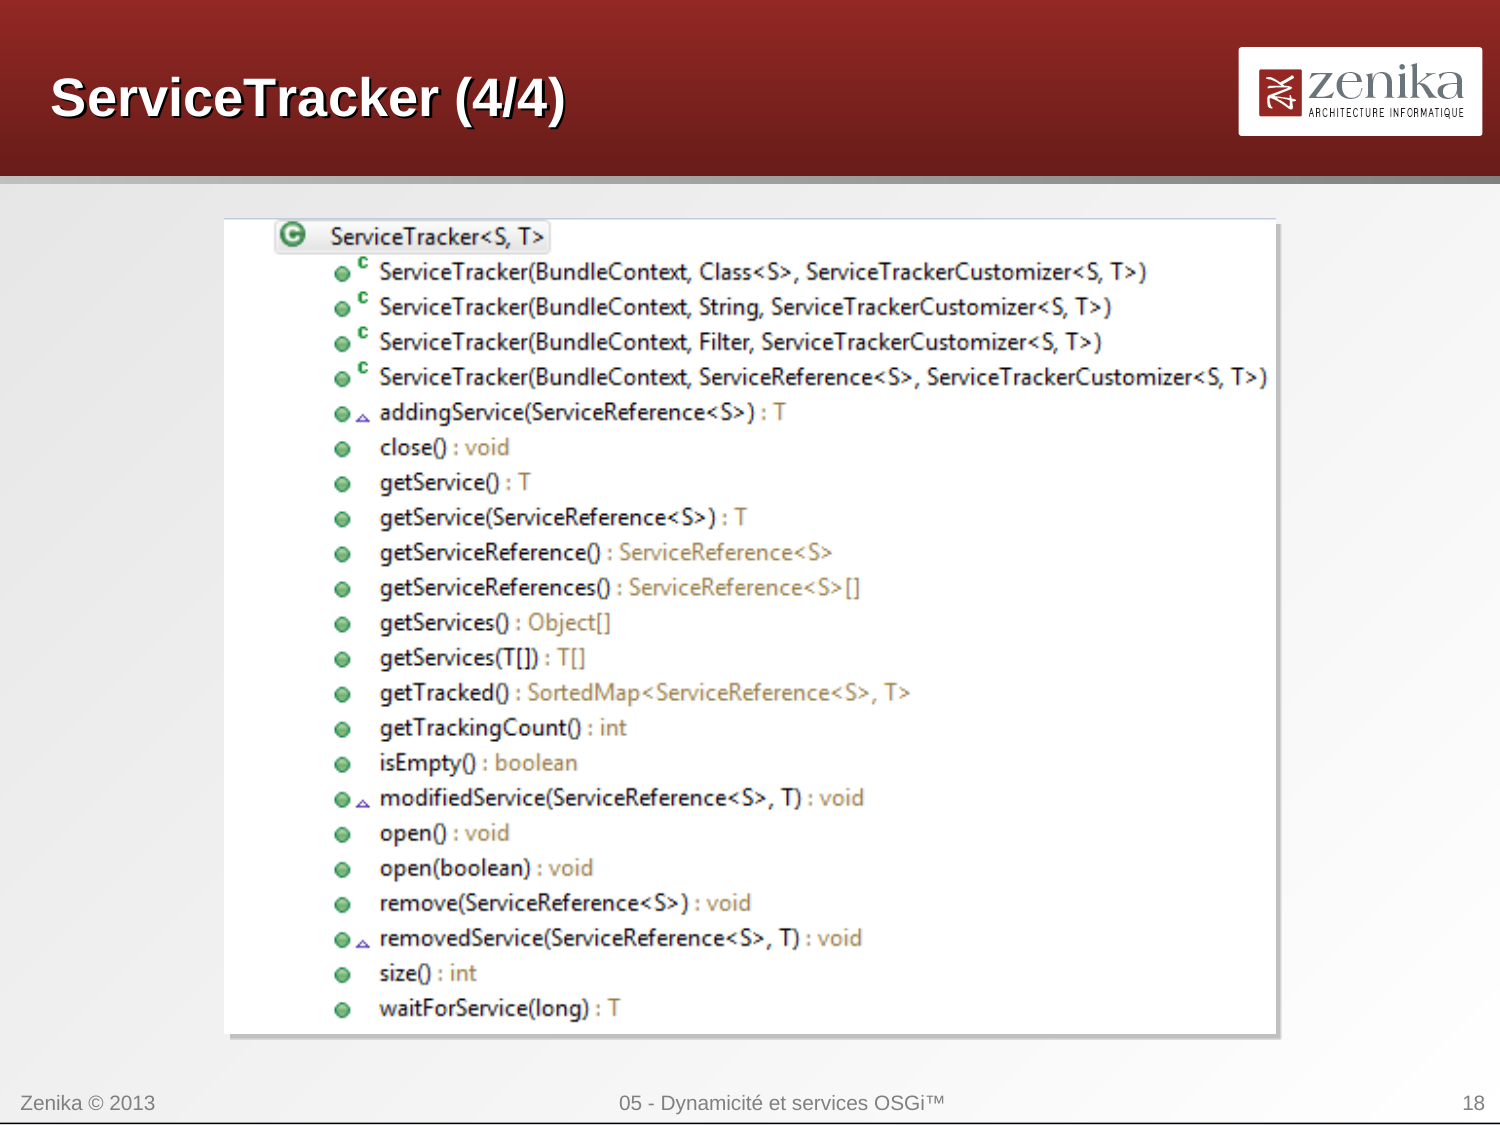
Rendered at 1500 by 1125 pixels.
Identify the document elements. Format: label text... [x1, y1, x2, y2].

title ServiceTracker (4/4) [50, 22, 1206, 172]
picture [224, 218, 1276, 1034]
picture [1257, 58, 1464, 125]
